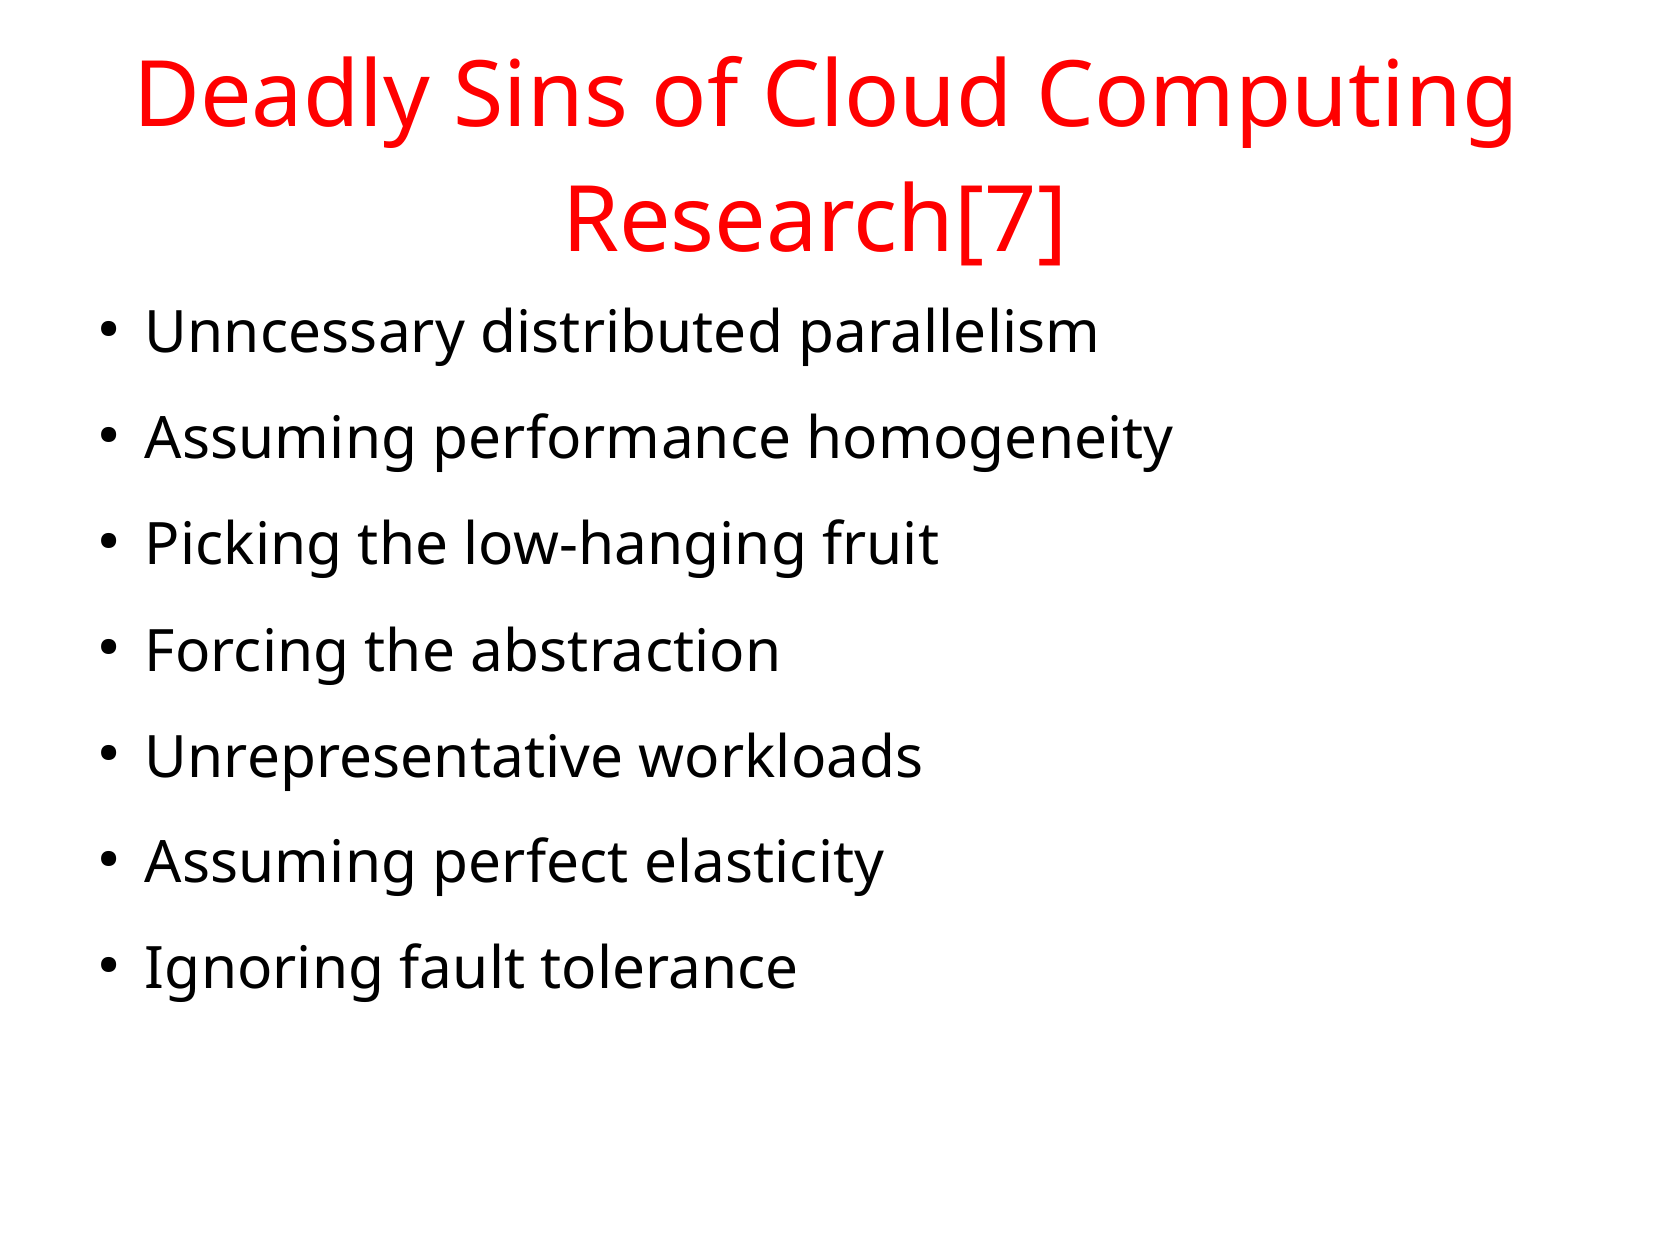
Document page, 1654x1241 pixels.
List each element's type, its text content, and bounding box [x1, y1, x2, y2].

title Deadly Sins of Cloud Computing Research[7] [82, 25, 1571, 281]
list Unncessary distributed parallelism Assuming performance homogeneity Picking the low-hanging fruit Forcing the abstraction Unrepresentative workloads Assuming perfect elasticity Ignoring fault tolerance [82, 290, 1538, 1010]
